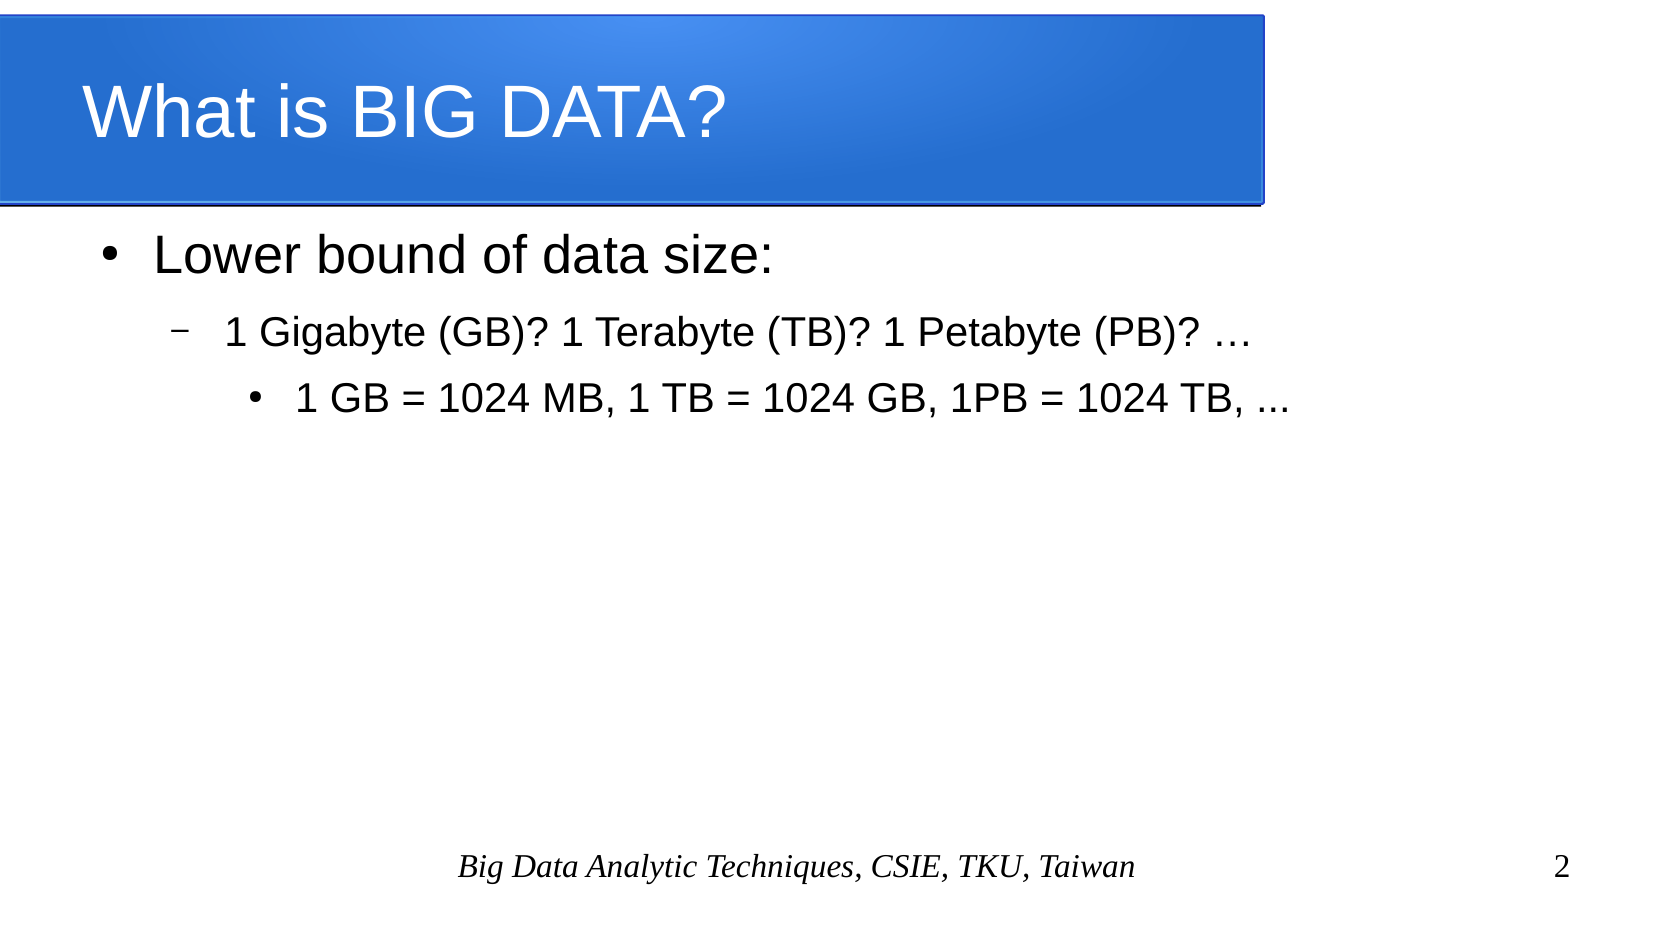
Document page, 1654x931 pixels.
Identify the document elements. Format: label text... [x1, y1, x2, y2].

title What is BIG DATA? [82, 35, 1235, 189]
list Lower bound of data size: 1 Gigabyte (GB)? 1 Terabyte (TB)? 1 Petabyte (PB)? … 1 GB = 1024 MB, 1 TB = 1024 GB, 1PB = 1024 TB, ... [82, 224, 1571, 764]
